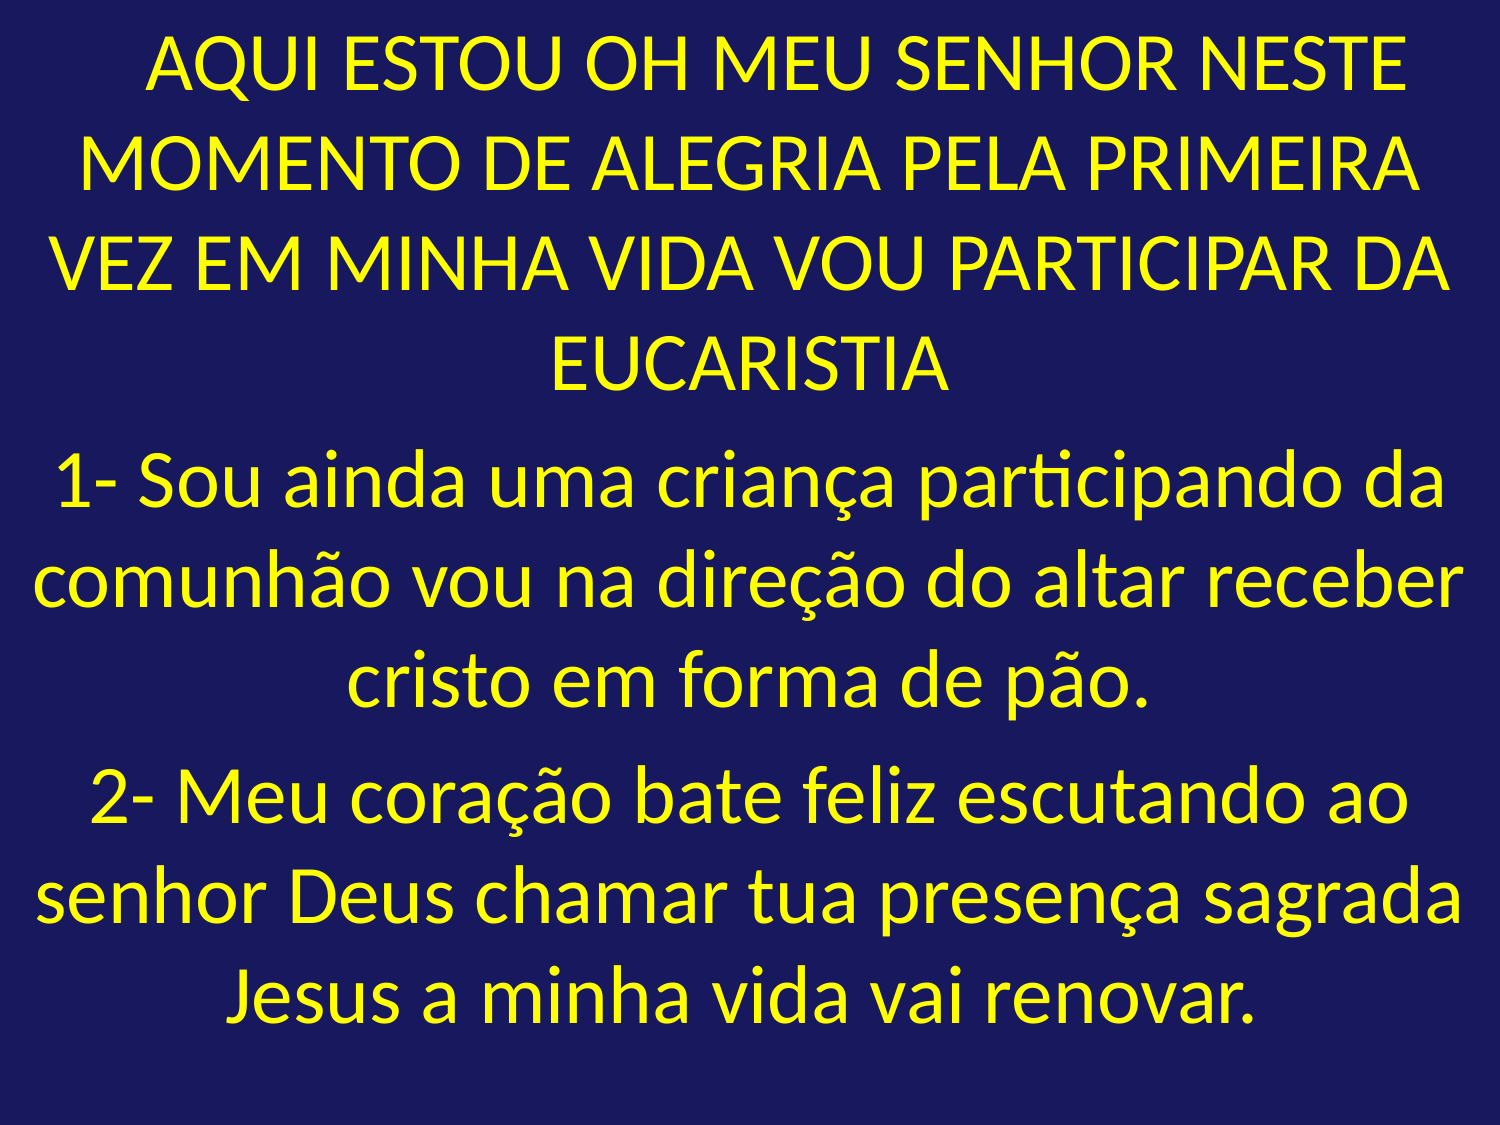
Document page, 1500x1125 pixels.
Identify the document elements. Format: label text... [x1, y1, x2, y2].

subtitle AQUI ESTOU OH MEU SENHOR NESTE MOMENTO DE ALEGRIA PELA PRIMEIRA VEZ EM MINHA VIDA VOU PARTICIPAR DA EUCARISTIA 1- Sou ainda uma criança participando da comunhão vou na direção do altar receber cristo em forma de pão. 2- Meu coração bate feliz escutando ao senhor Deus chamar tua presença sagrada Jesus a minha vida vai renovar. [0, 0, 1500, 1125]
